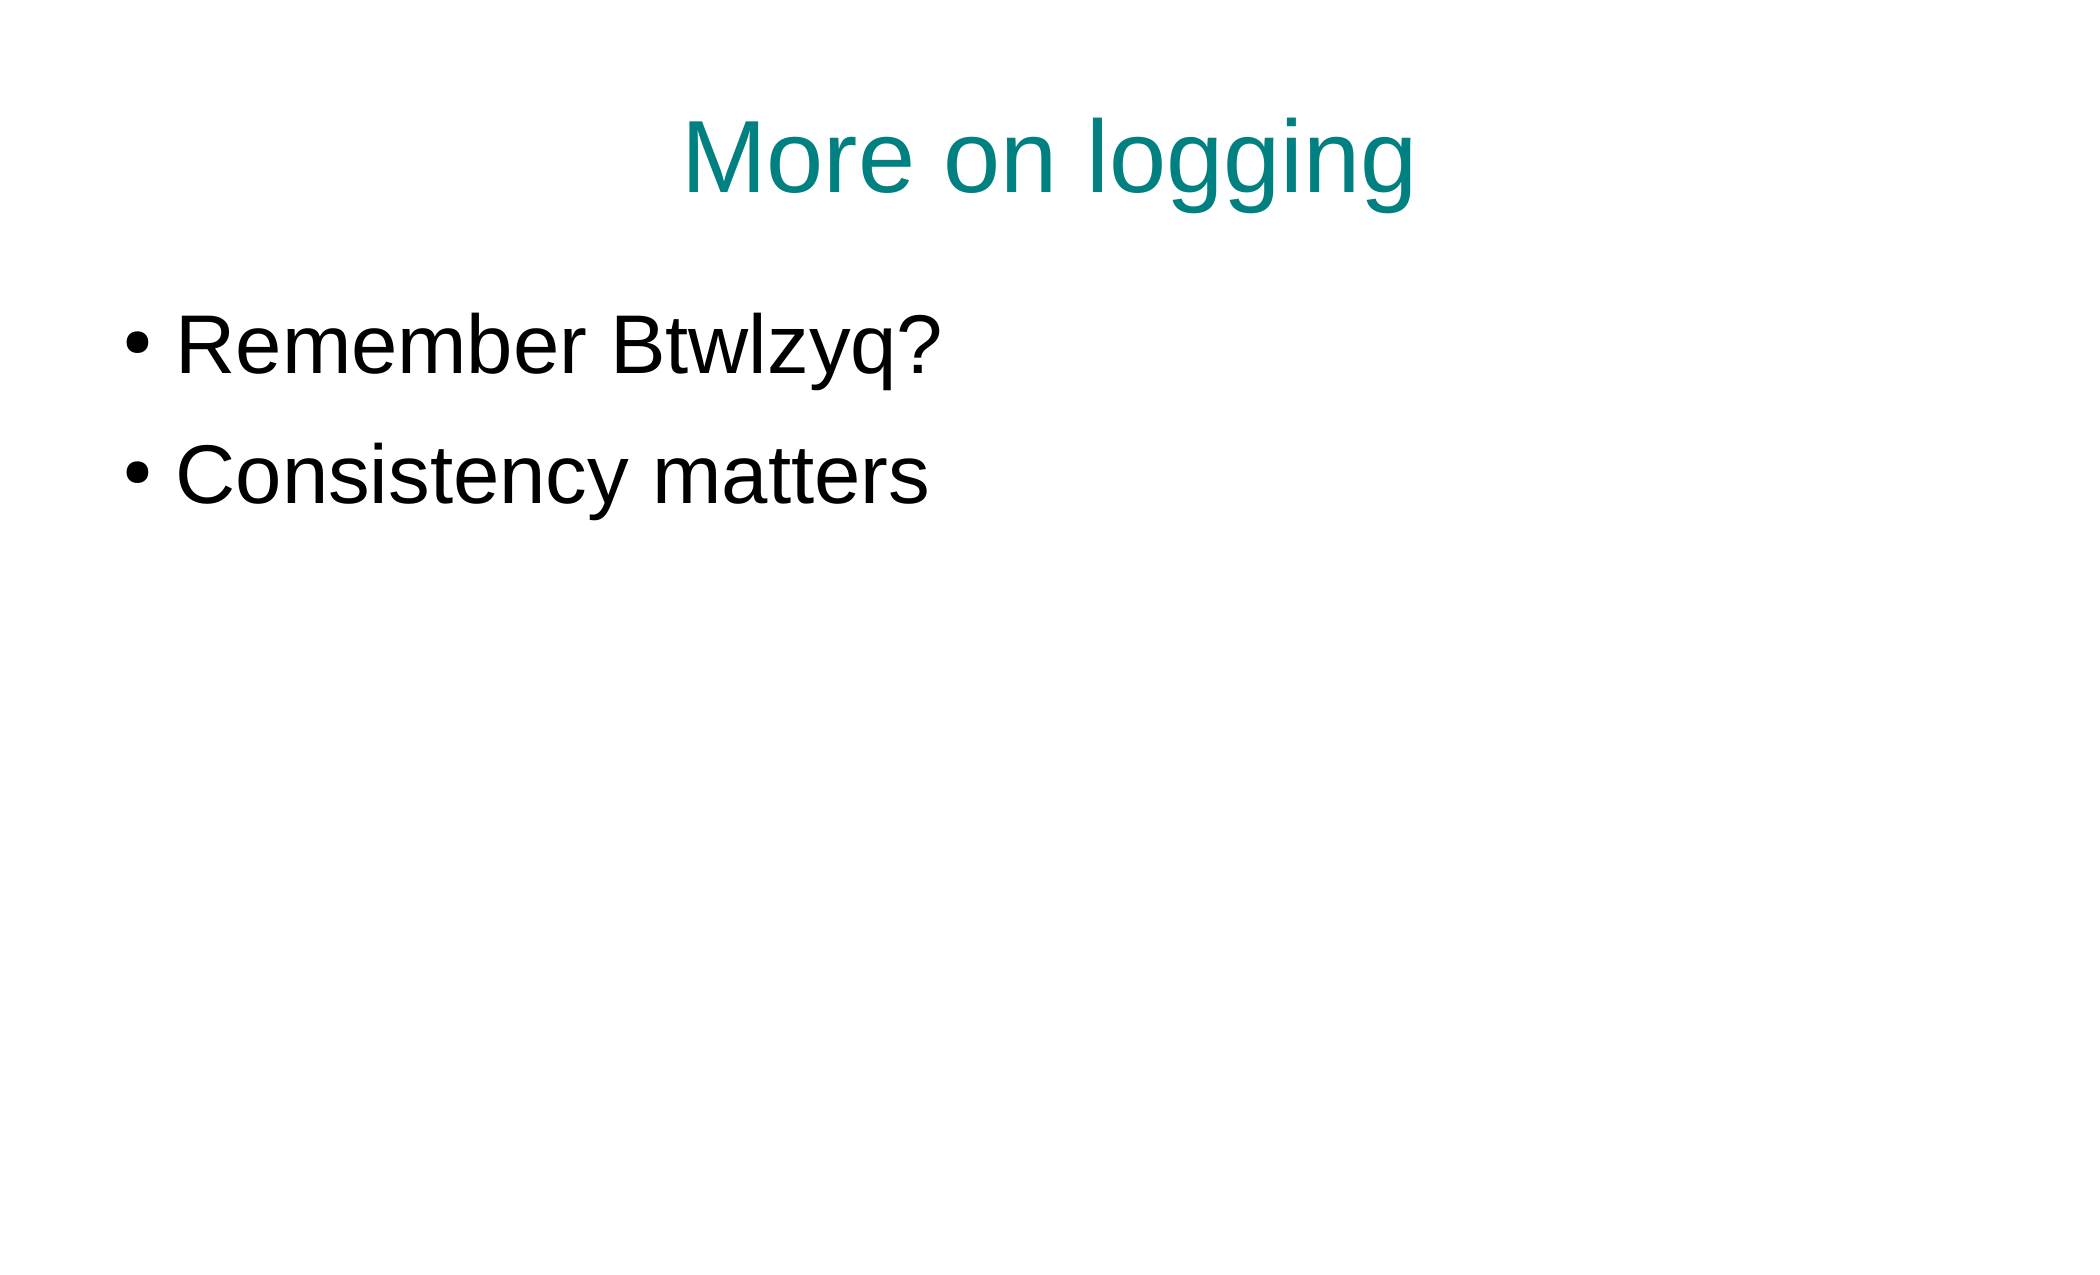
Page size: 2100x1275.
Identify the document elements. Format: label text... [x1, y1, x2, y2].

title More on logging [105, 50, 1995, 264]
list Remember Btwlzyq? Consistency matters [105, 298, 1953, 1038]
